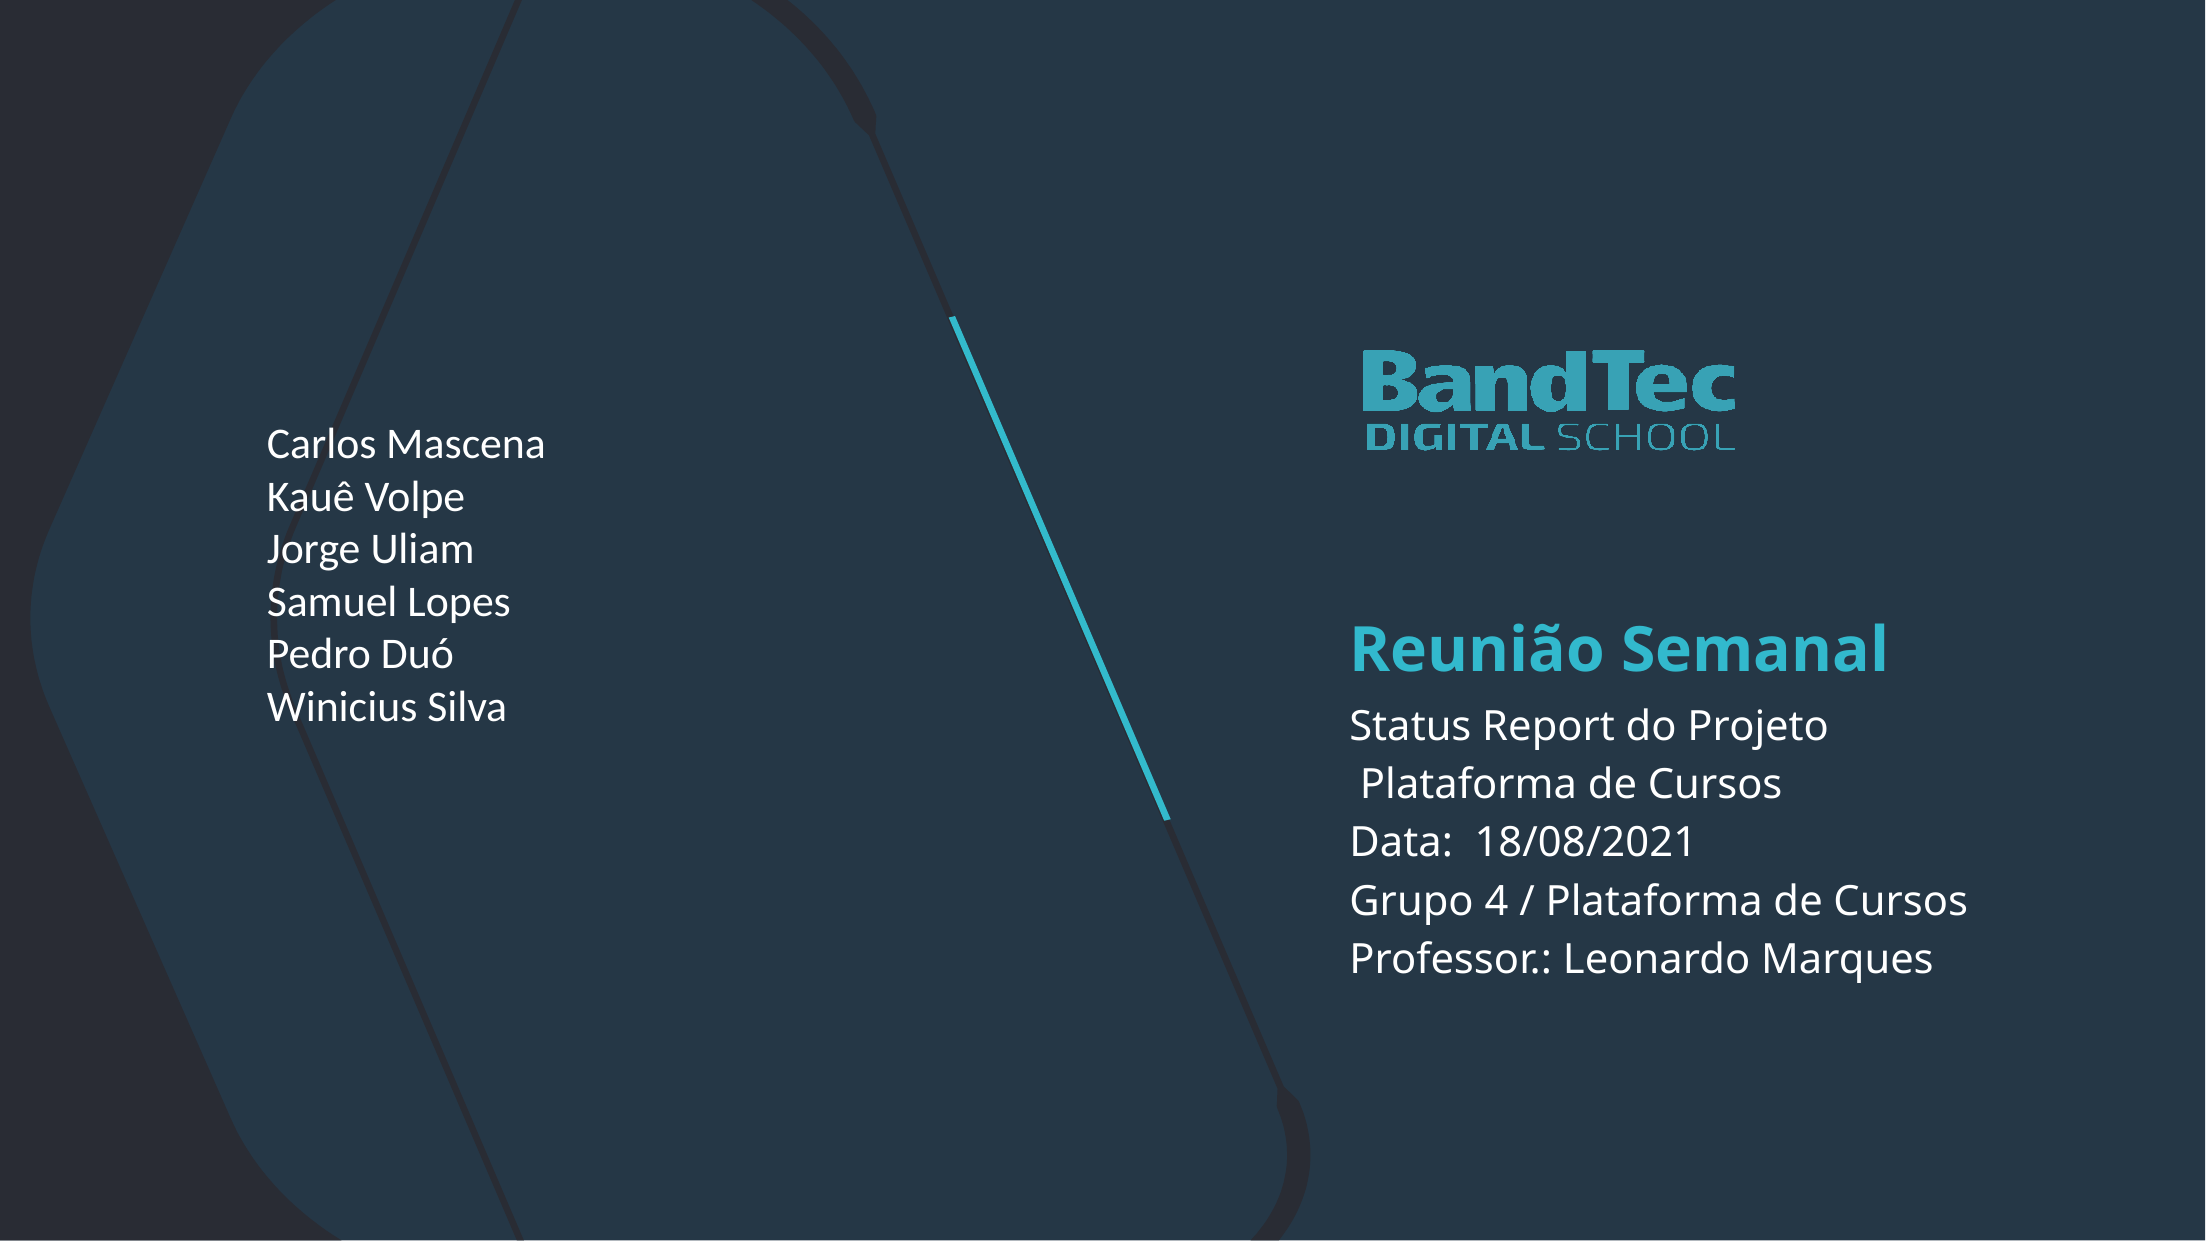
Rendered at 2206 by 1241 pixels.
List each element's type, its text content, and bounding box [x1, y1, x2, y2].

text_box Carlos Mascena Kauê Volpe Jorge Uliam Samuel Lopes Pedro Duó Winicius Silva [252, 407, 938, 790]
list Status Report do Projeto Plataforma de Cursos Data: 18/08/2021 Grupo 4 / Plataforma de Cursos Professor.: Leonardo Marques [1334, 691, 2092, 1152]
list Reunião Semanal [1334, 230, 2092, 691]
